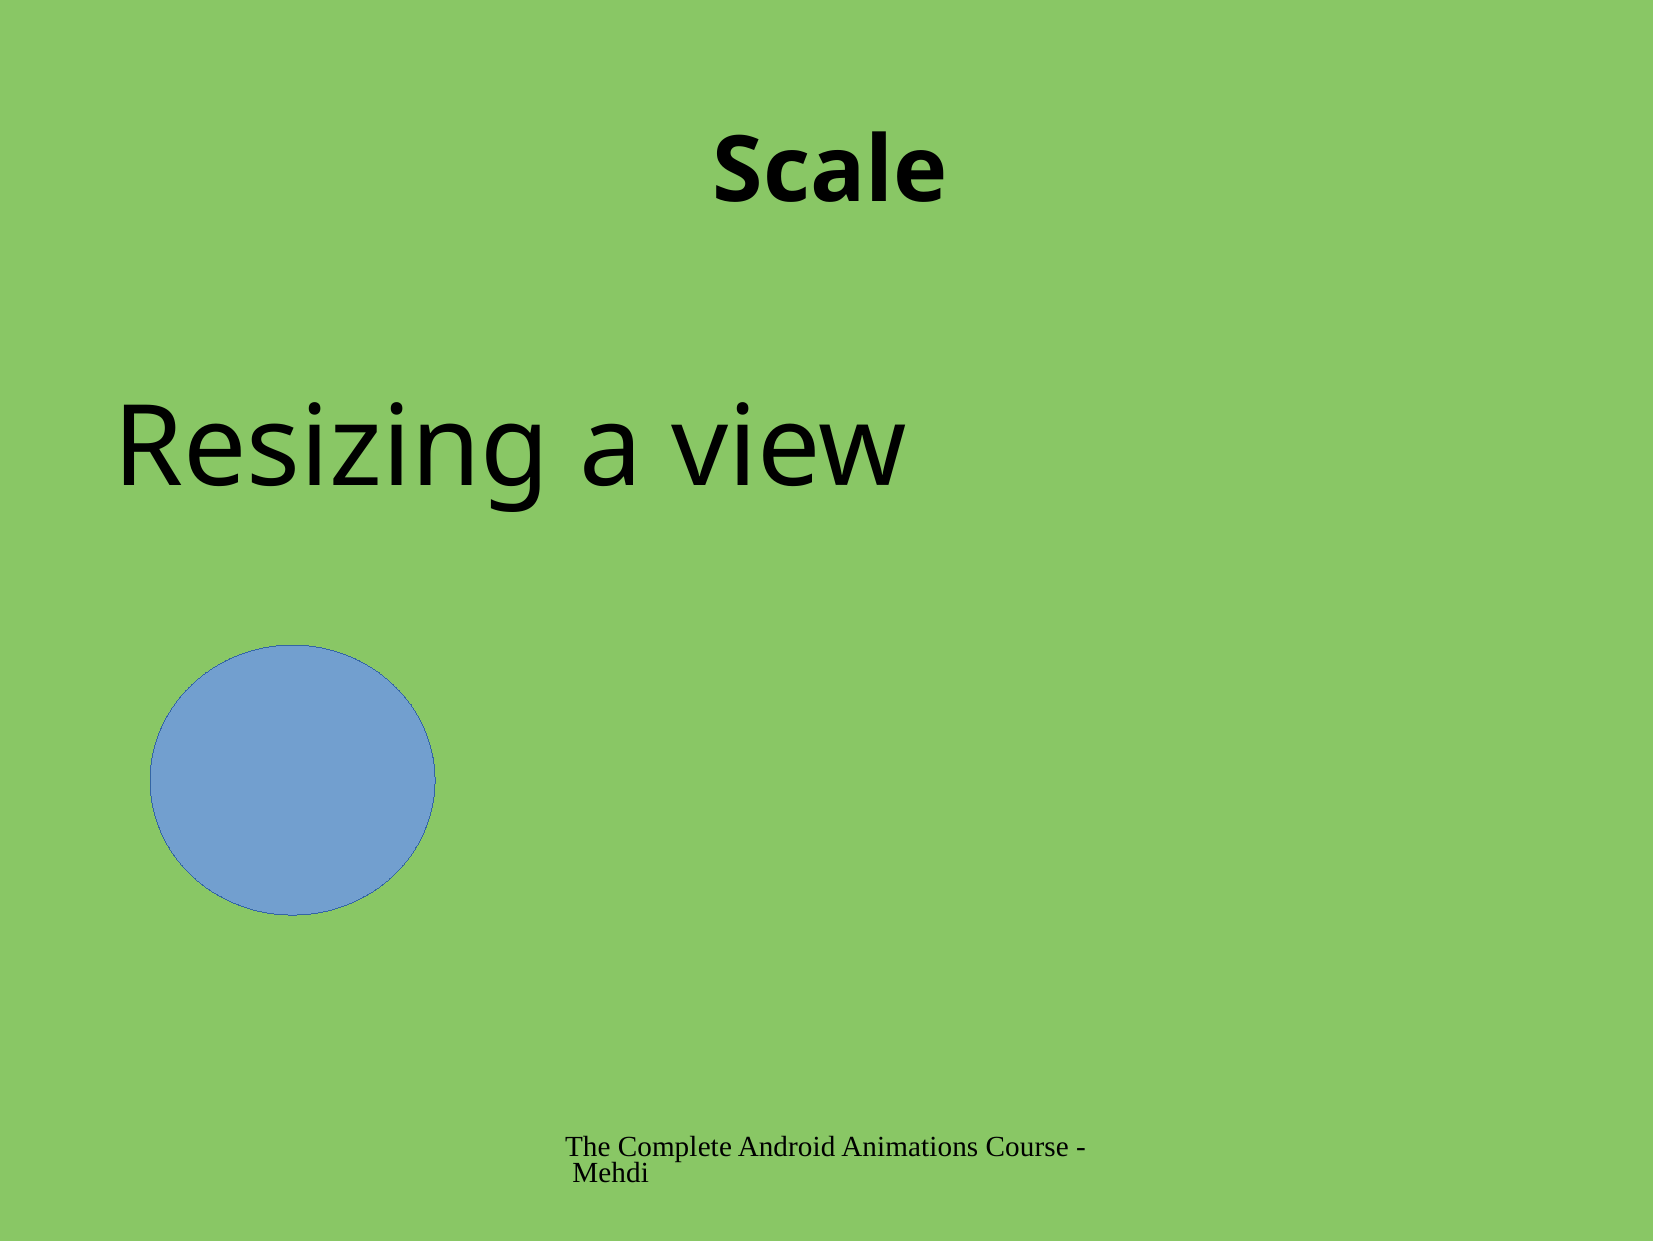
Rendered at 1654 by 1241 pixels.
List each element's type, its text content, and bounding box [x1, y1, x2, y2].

list Resizing a view [42, 365, 1531, 736]
title Scale [86, 62, 1575, 271]
text_box [150, 645, 436, 916]
